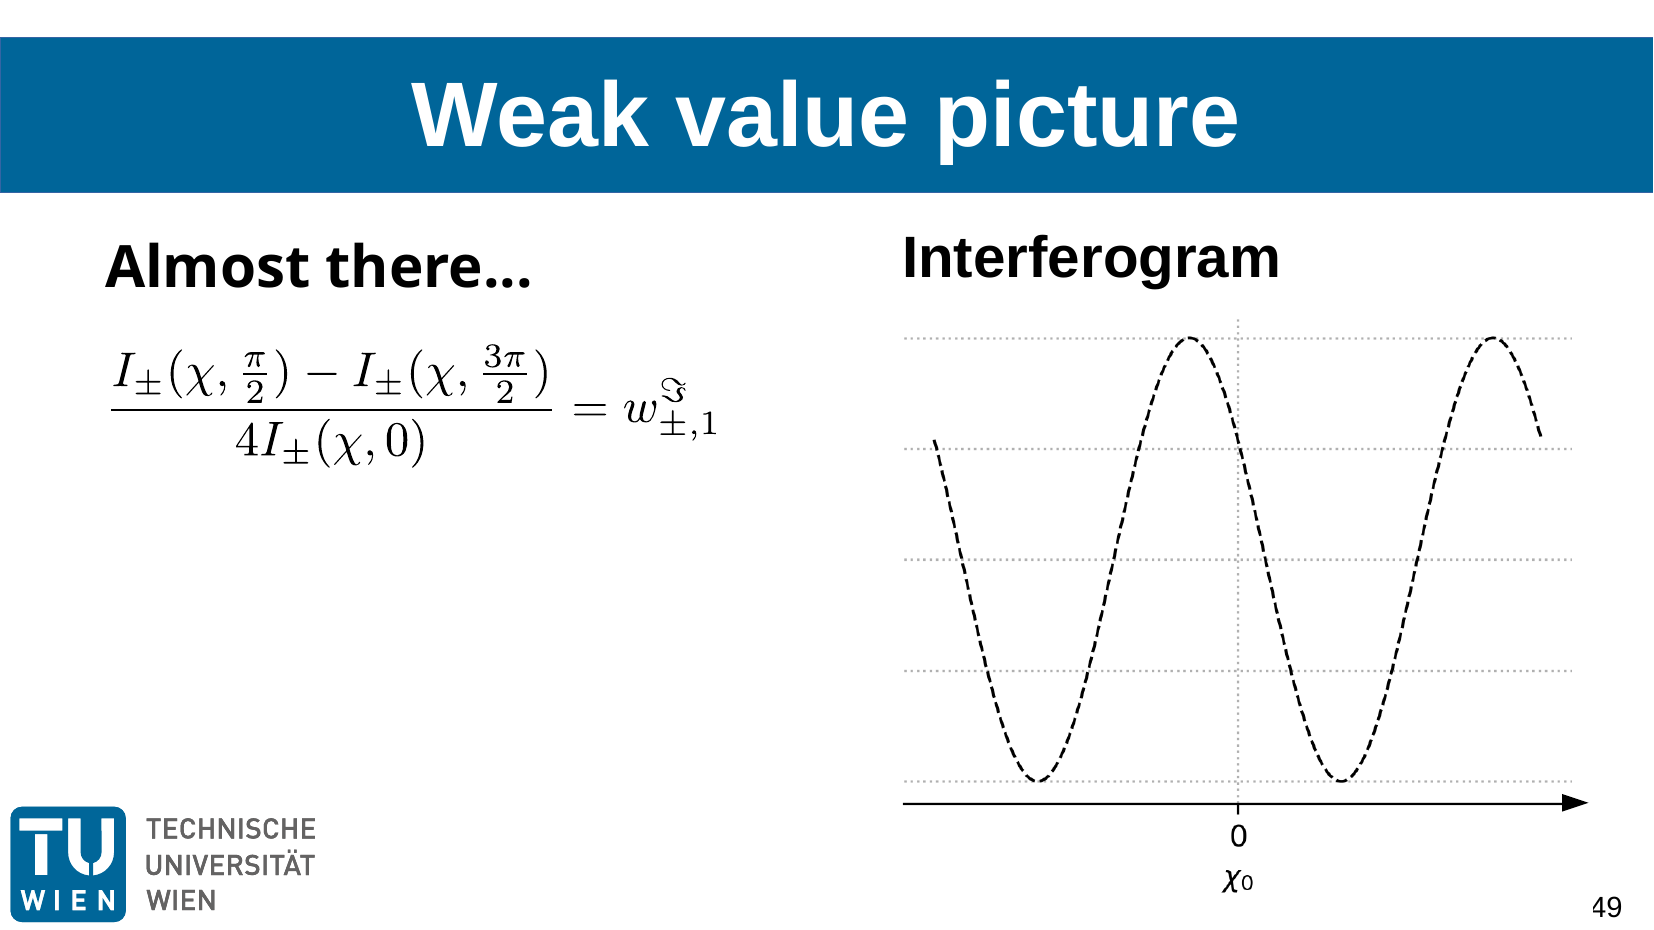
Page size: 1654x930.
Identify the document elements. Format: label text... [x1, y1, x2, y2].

picture [105, 338, 726, 471]
list Interferogram [902, 225, 1368, 316]
title Weak value picture [0, 37, 1653, 193]
picture [882, 294, 1593, 916]
list Almost there... [105, 225, 706, 316]
